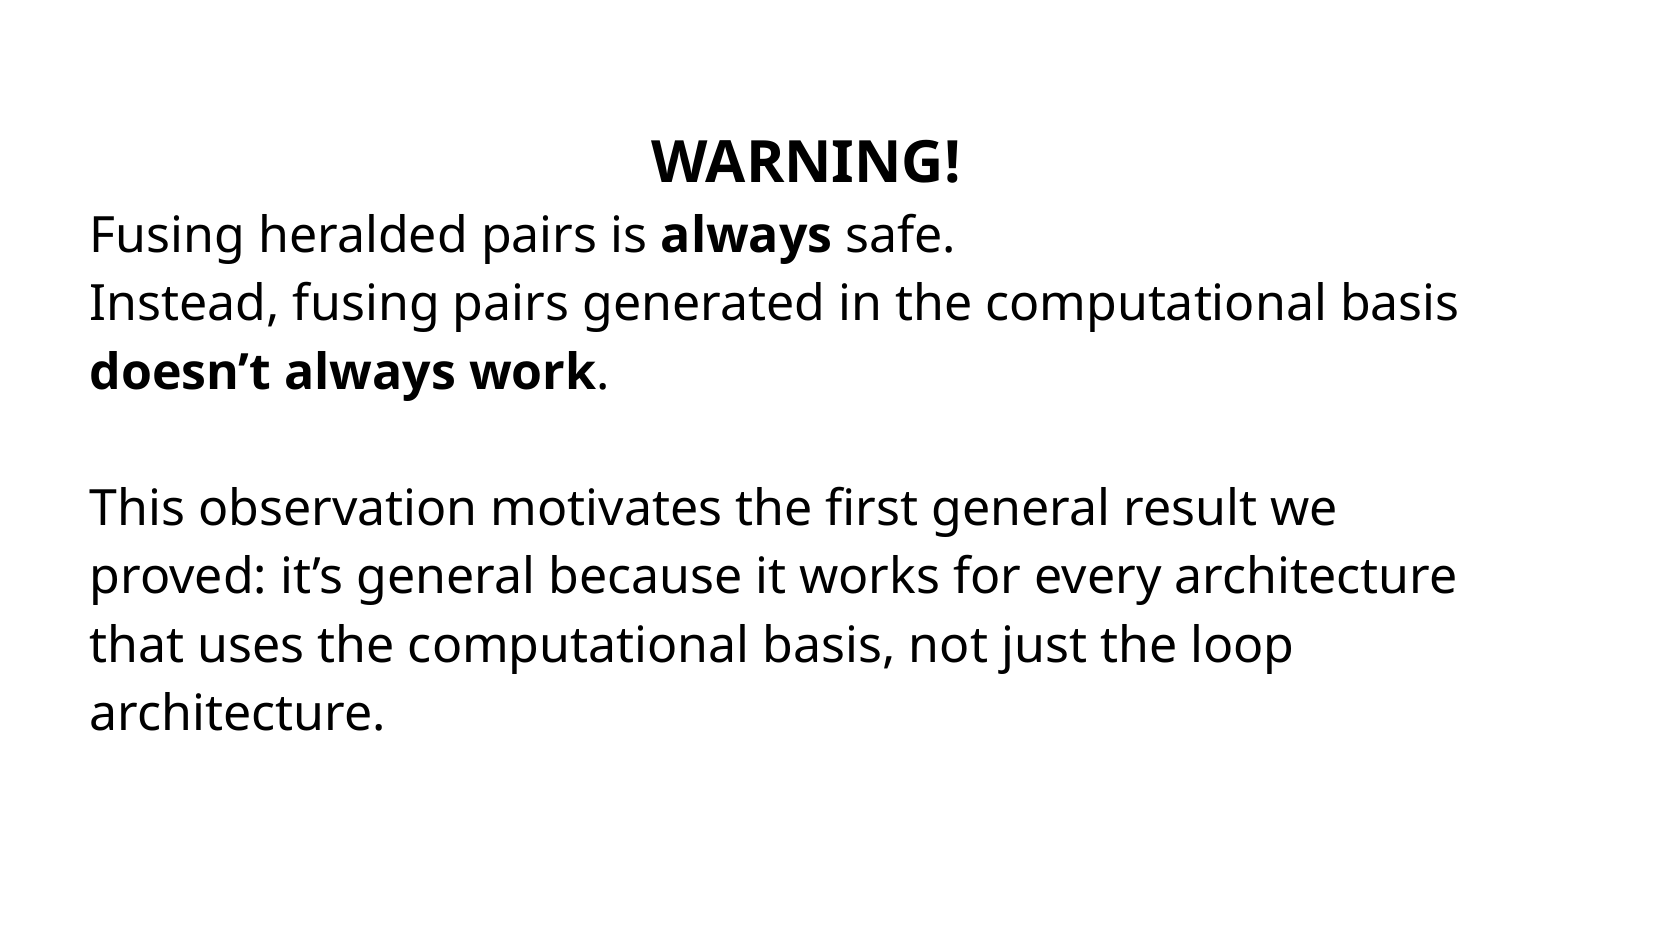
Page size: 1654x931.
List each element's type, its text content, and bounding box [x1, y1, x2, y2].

text_box WARNING! Fusing heralded pairs is always safe. Instead, fusing pairs generated in the computational basis doesn’t always work. This observation motivates the first general result we proved: it’s general because it works for every architecture that uses the computational basis, not just the loop architecture. [75, 112, 1538, 863]
